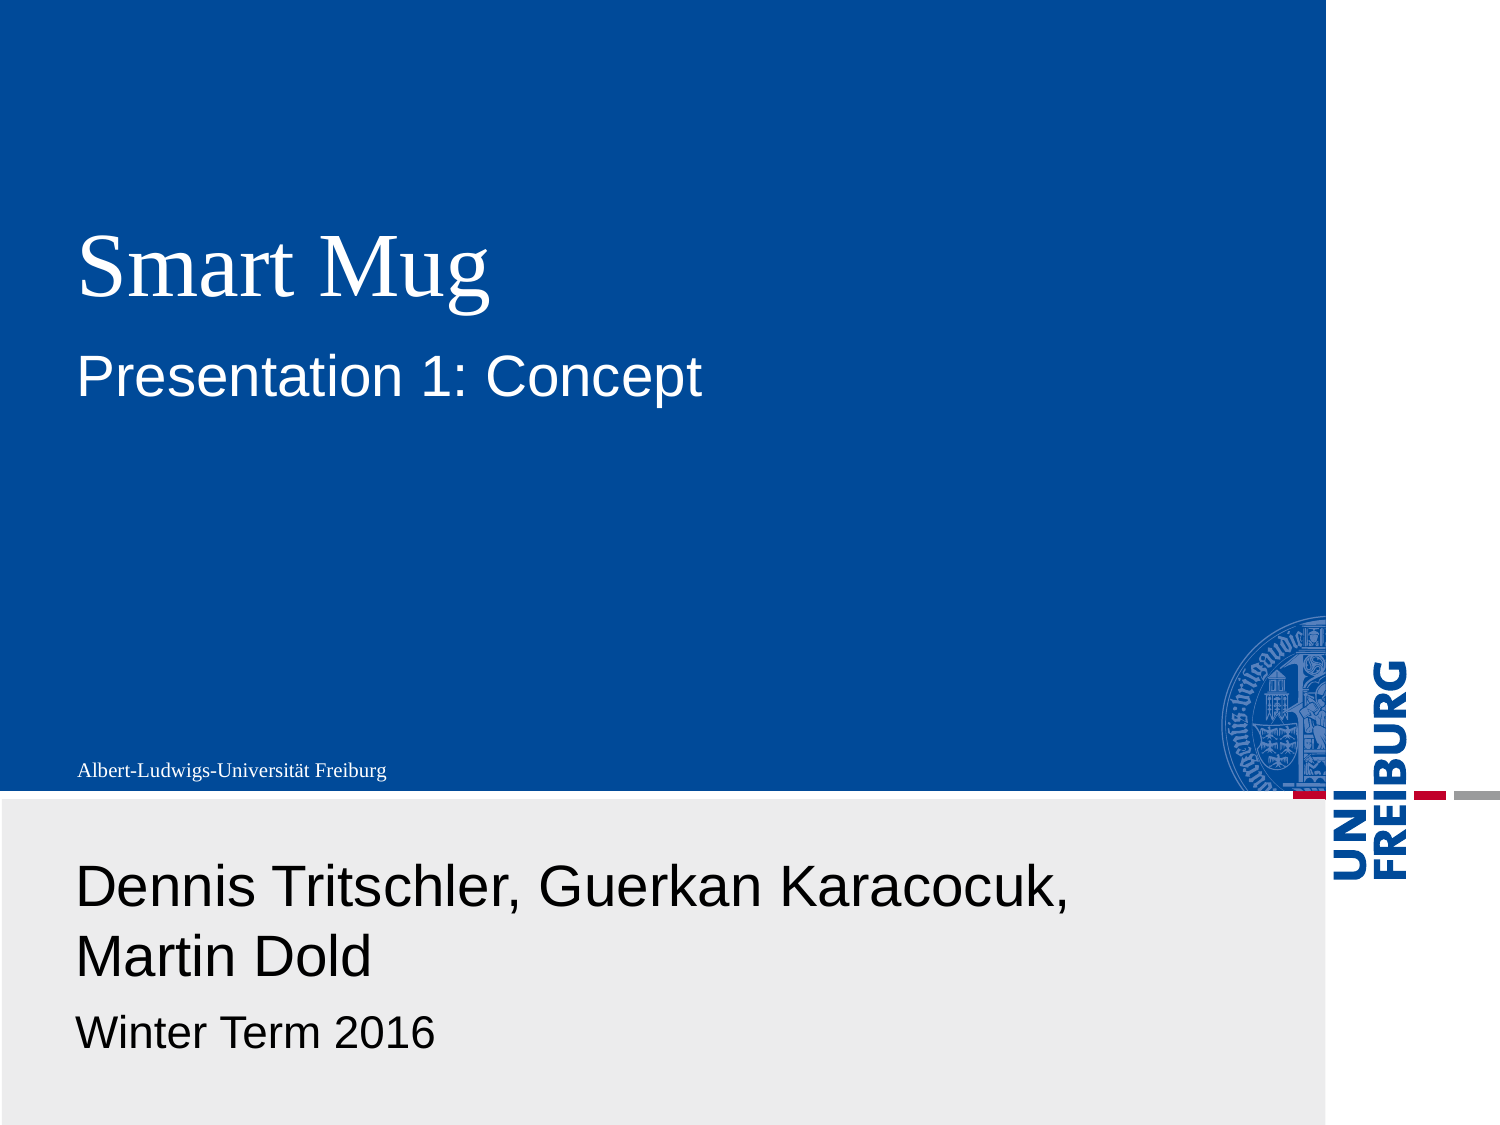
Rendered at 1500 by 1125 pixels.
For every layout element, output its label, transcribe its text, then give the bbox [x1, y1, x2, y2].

title Smart Mug [76, 73, 1294, 315]
text_box Dennis Tritschler, Guerkan Karacocuk, Martin Dold Winter Term 2016 [75, 840, 1233, 1066]
subtitle Presentation 1: Concept [76, 337, 1235, 693]
